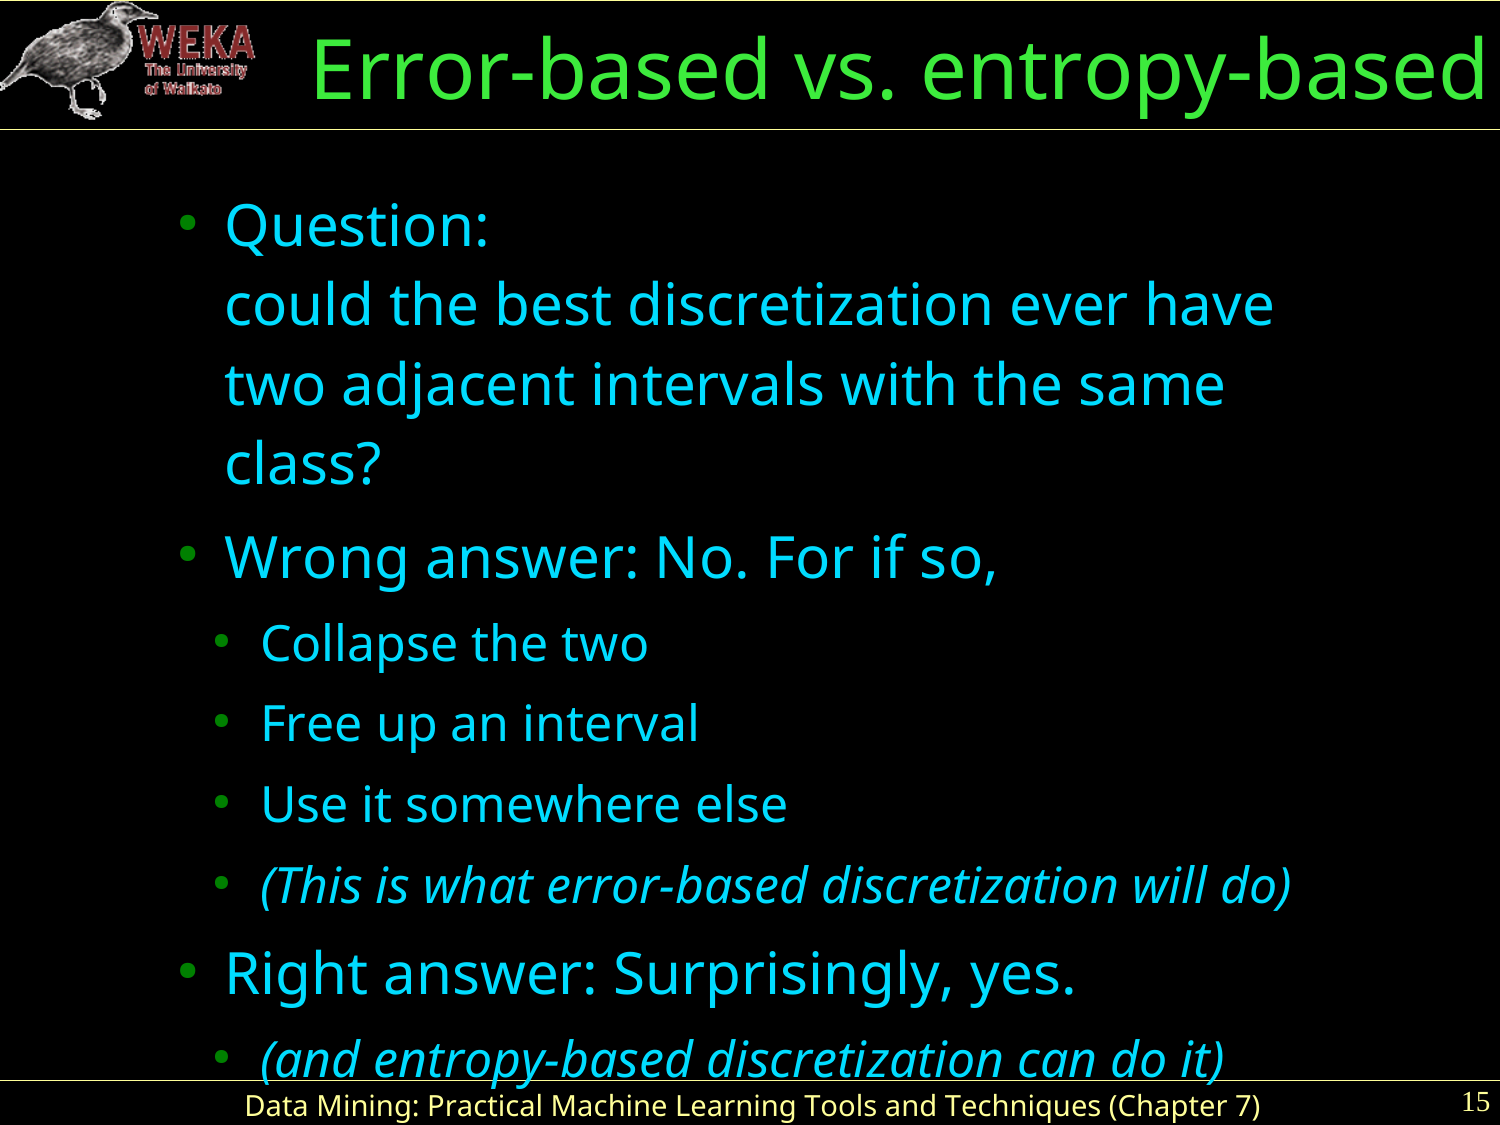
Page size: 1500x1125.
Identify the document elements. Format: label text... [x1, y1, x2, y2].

text_box Question: could the best discretization ever have two adjacent intervals with the same class? Wrong answer: No. For if so, Collapse the two Free up an interval Use it somewhere else (This is what error-based discretization will do) Right answer: Surprisingly, yes. (and entropy-based discretization can do it) [162, 177, 1400, 938]
title Error-based vs. entropy-based [295, 0, 1500, 148]
picture [0, 1, 266, 129]
